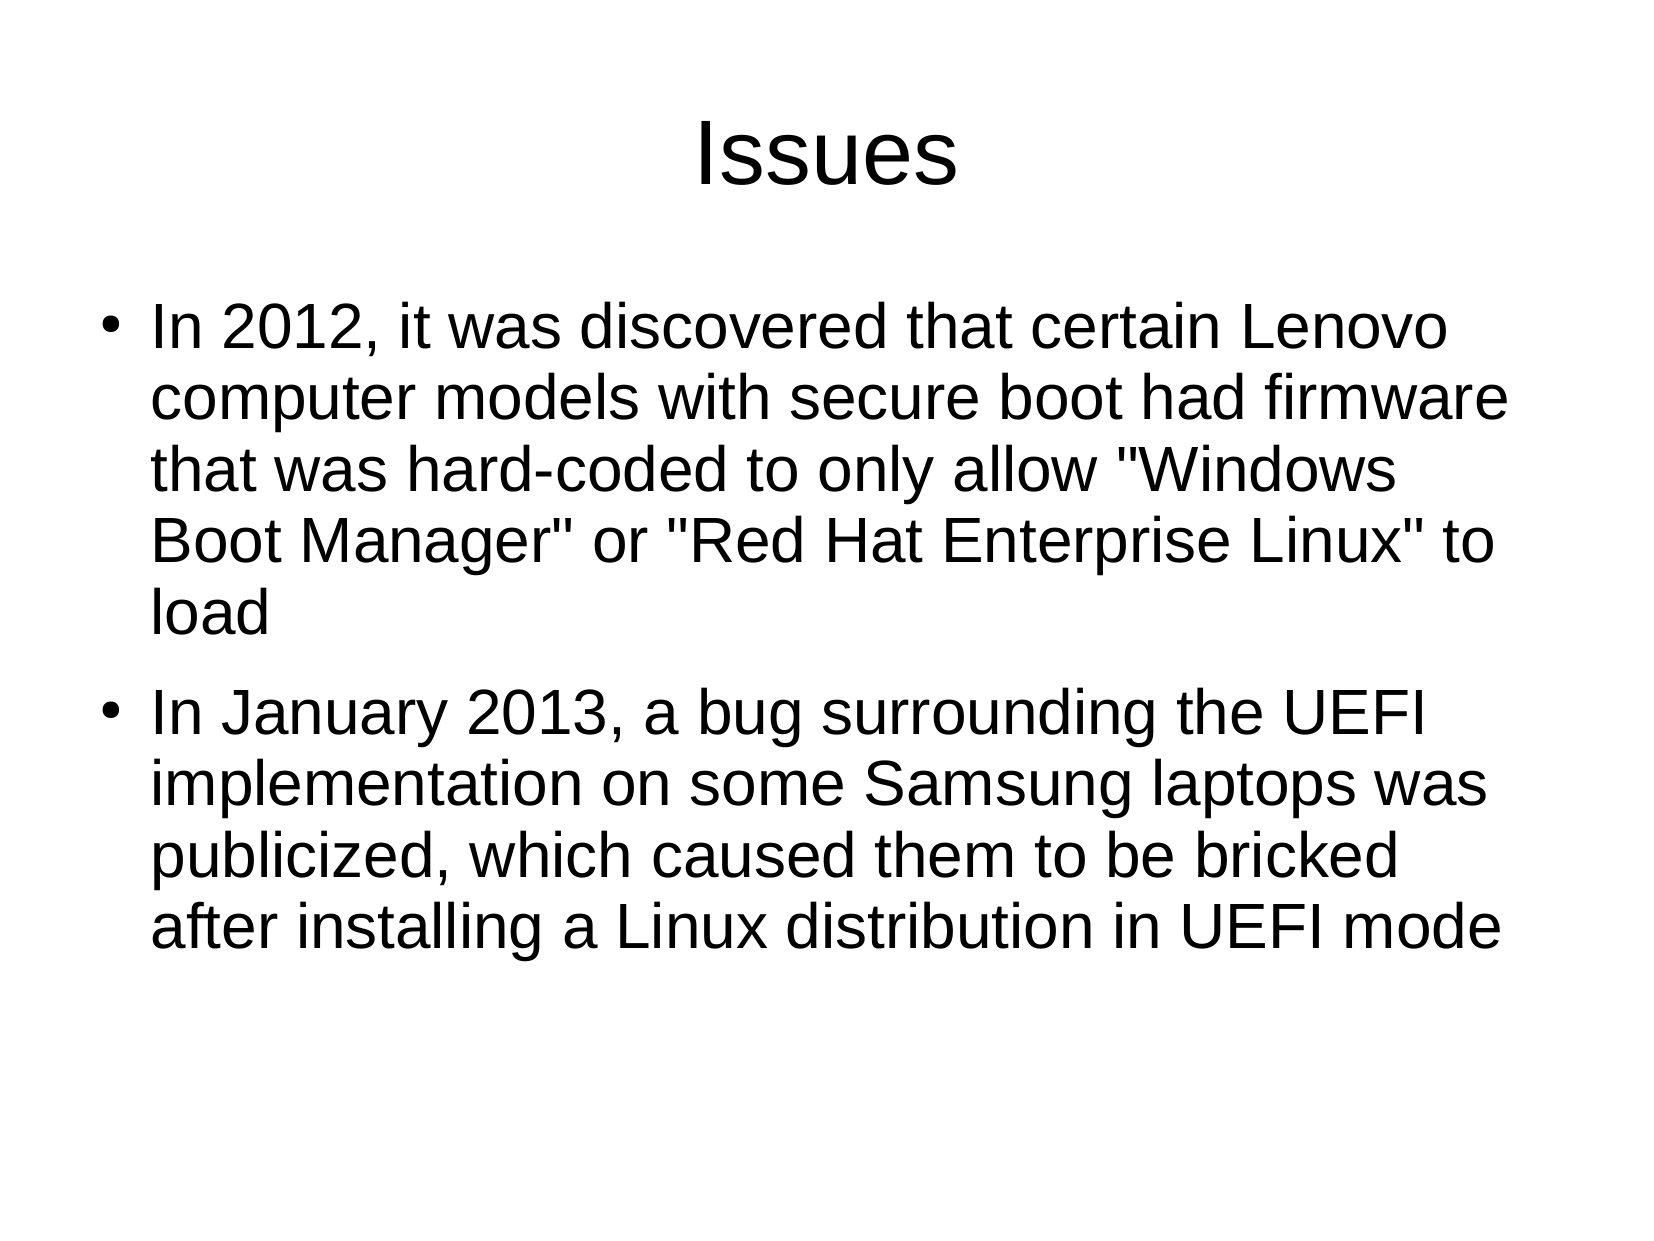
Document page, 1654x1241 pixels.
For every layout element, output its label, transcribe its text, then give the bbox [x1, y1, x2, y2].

list In 2012, it was discovered that certain Lenovo computer models with secure boot had firmware that was hard-coded to only allow "Windows Boot Manager" or "Red Hat Enterprise Linux" to load In January 2013, a bug surrounding the UEFI implementation on some Samsung laptops was publicized, which caused them to be bricked after installing a Linux distribution in UEFI mode [82, 290, 1538, 1010]
title Issues [82, 49, 1571, 257]
